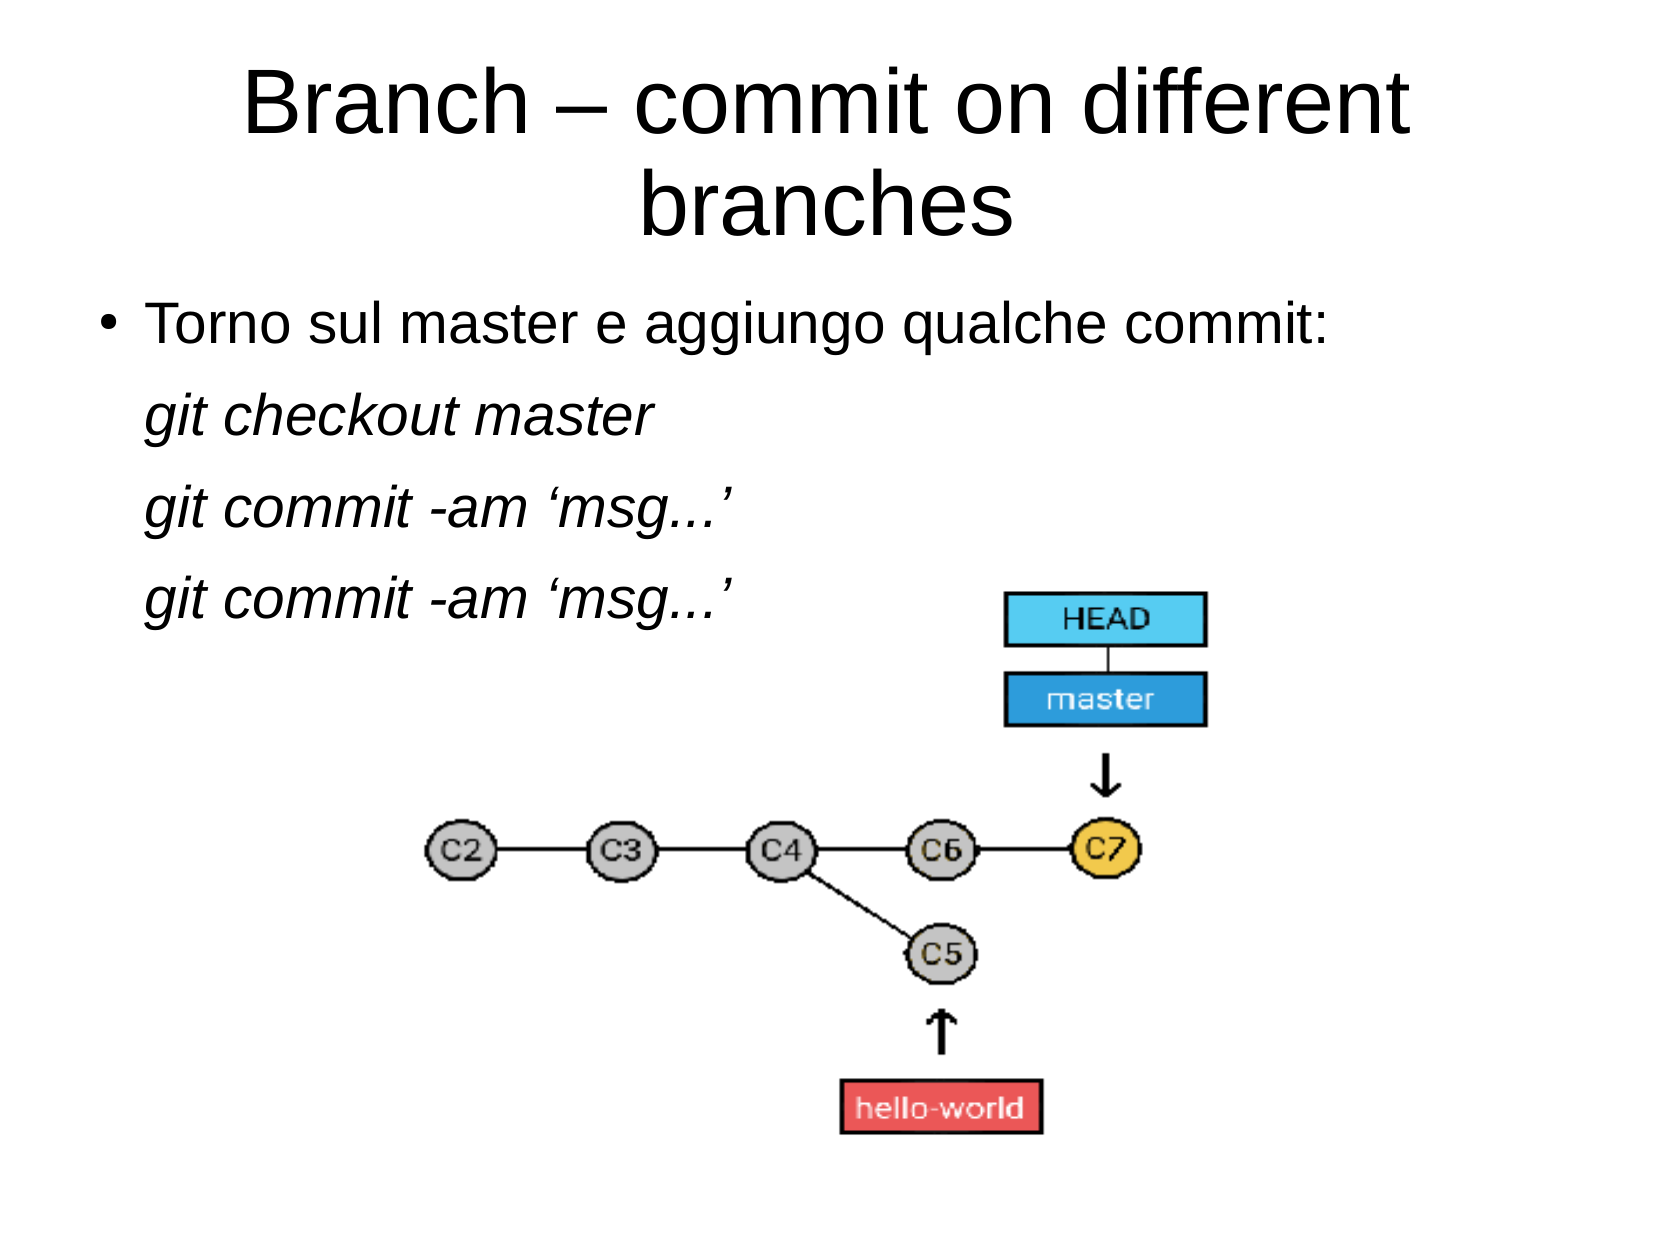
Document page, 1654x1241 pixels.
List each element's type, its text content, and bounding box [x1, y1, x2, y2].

title Branch – commit on different branches [82, 49, 1571, 257]
list Torno sul master e aggiungo qualche commit: git checkout master git commit -am ‘msg...’ git commit -am ‘msg...’ [82, 290, 1571, 634]
picture [390, 578, 1246, 1156]
